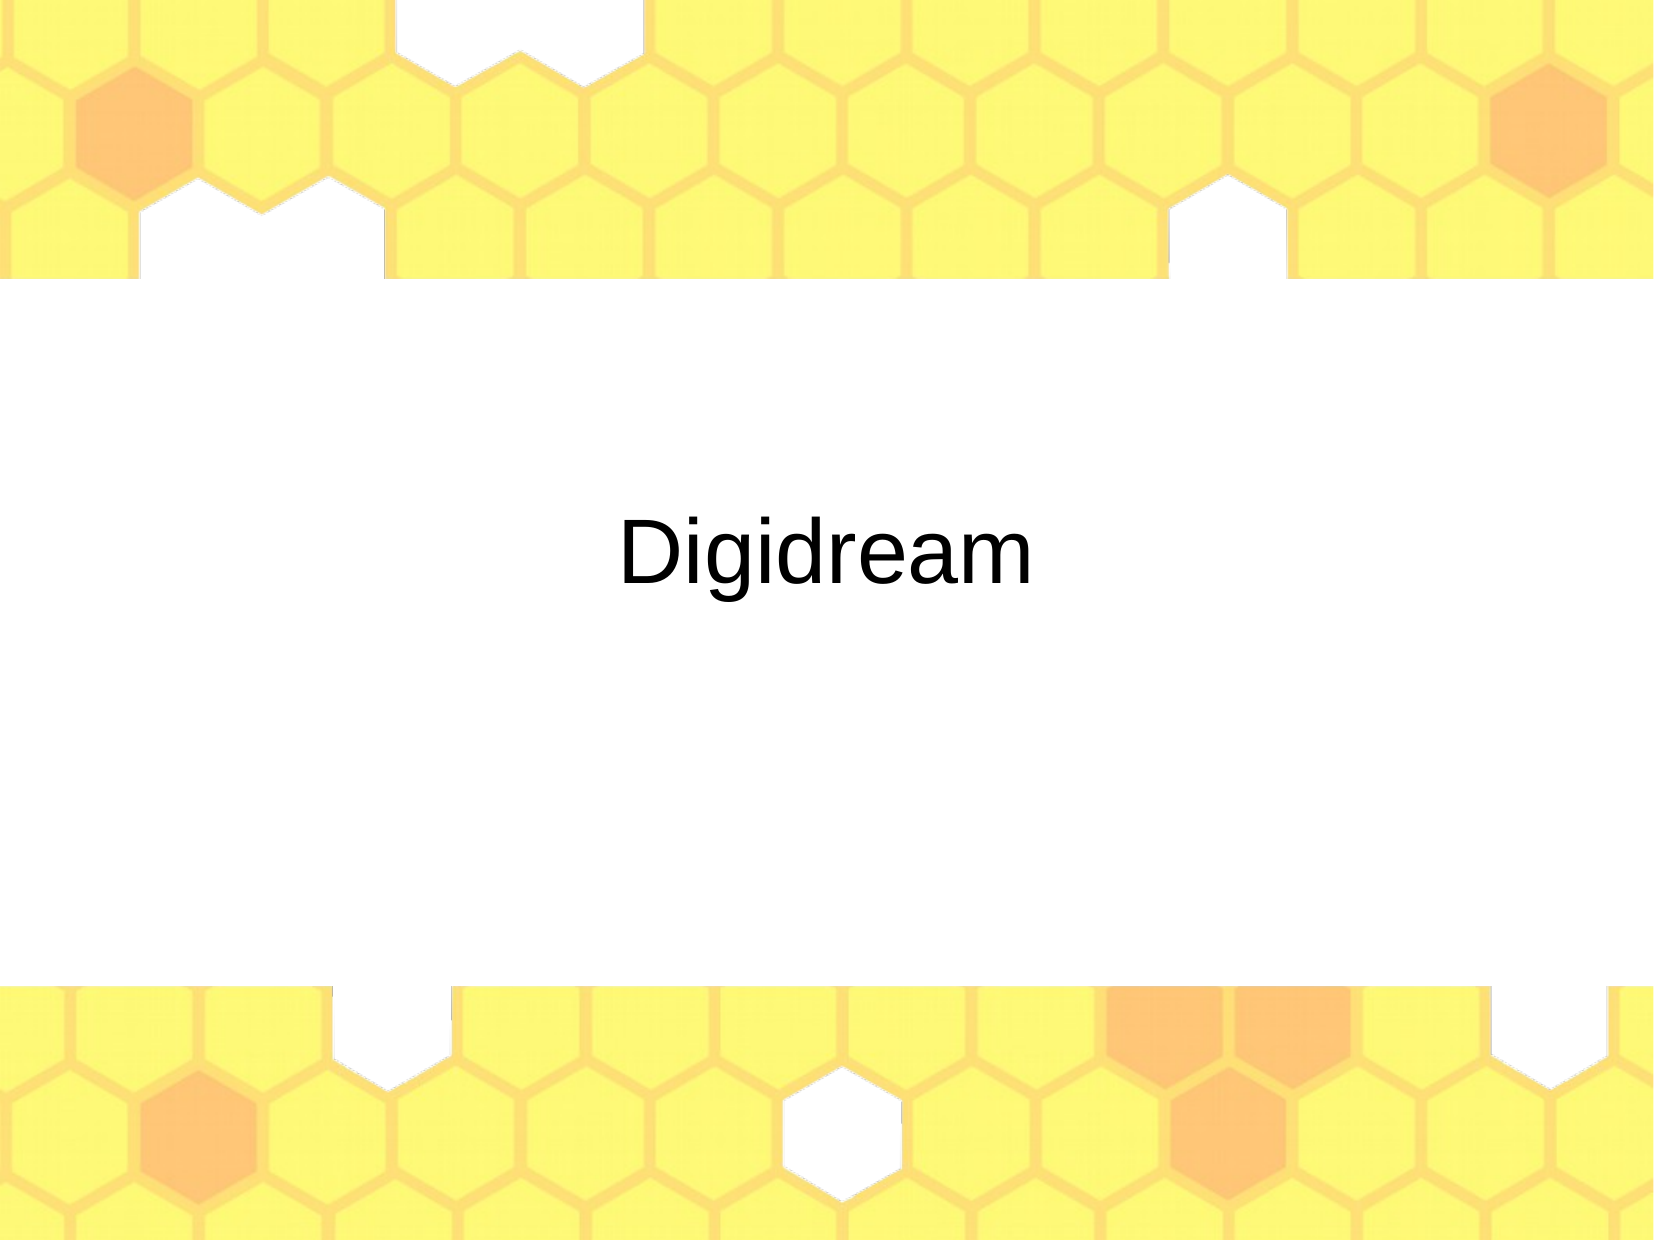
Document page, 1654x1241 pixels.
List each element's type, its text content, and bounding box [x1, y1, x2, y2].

picture [0, 0, 1654, 279]
picture [0, 986, 1654, 1240]
title Digidream [82, 418, 1571, 686]
